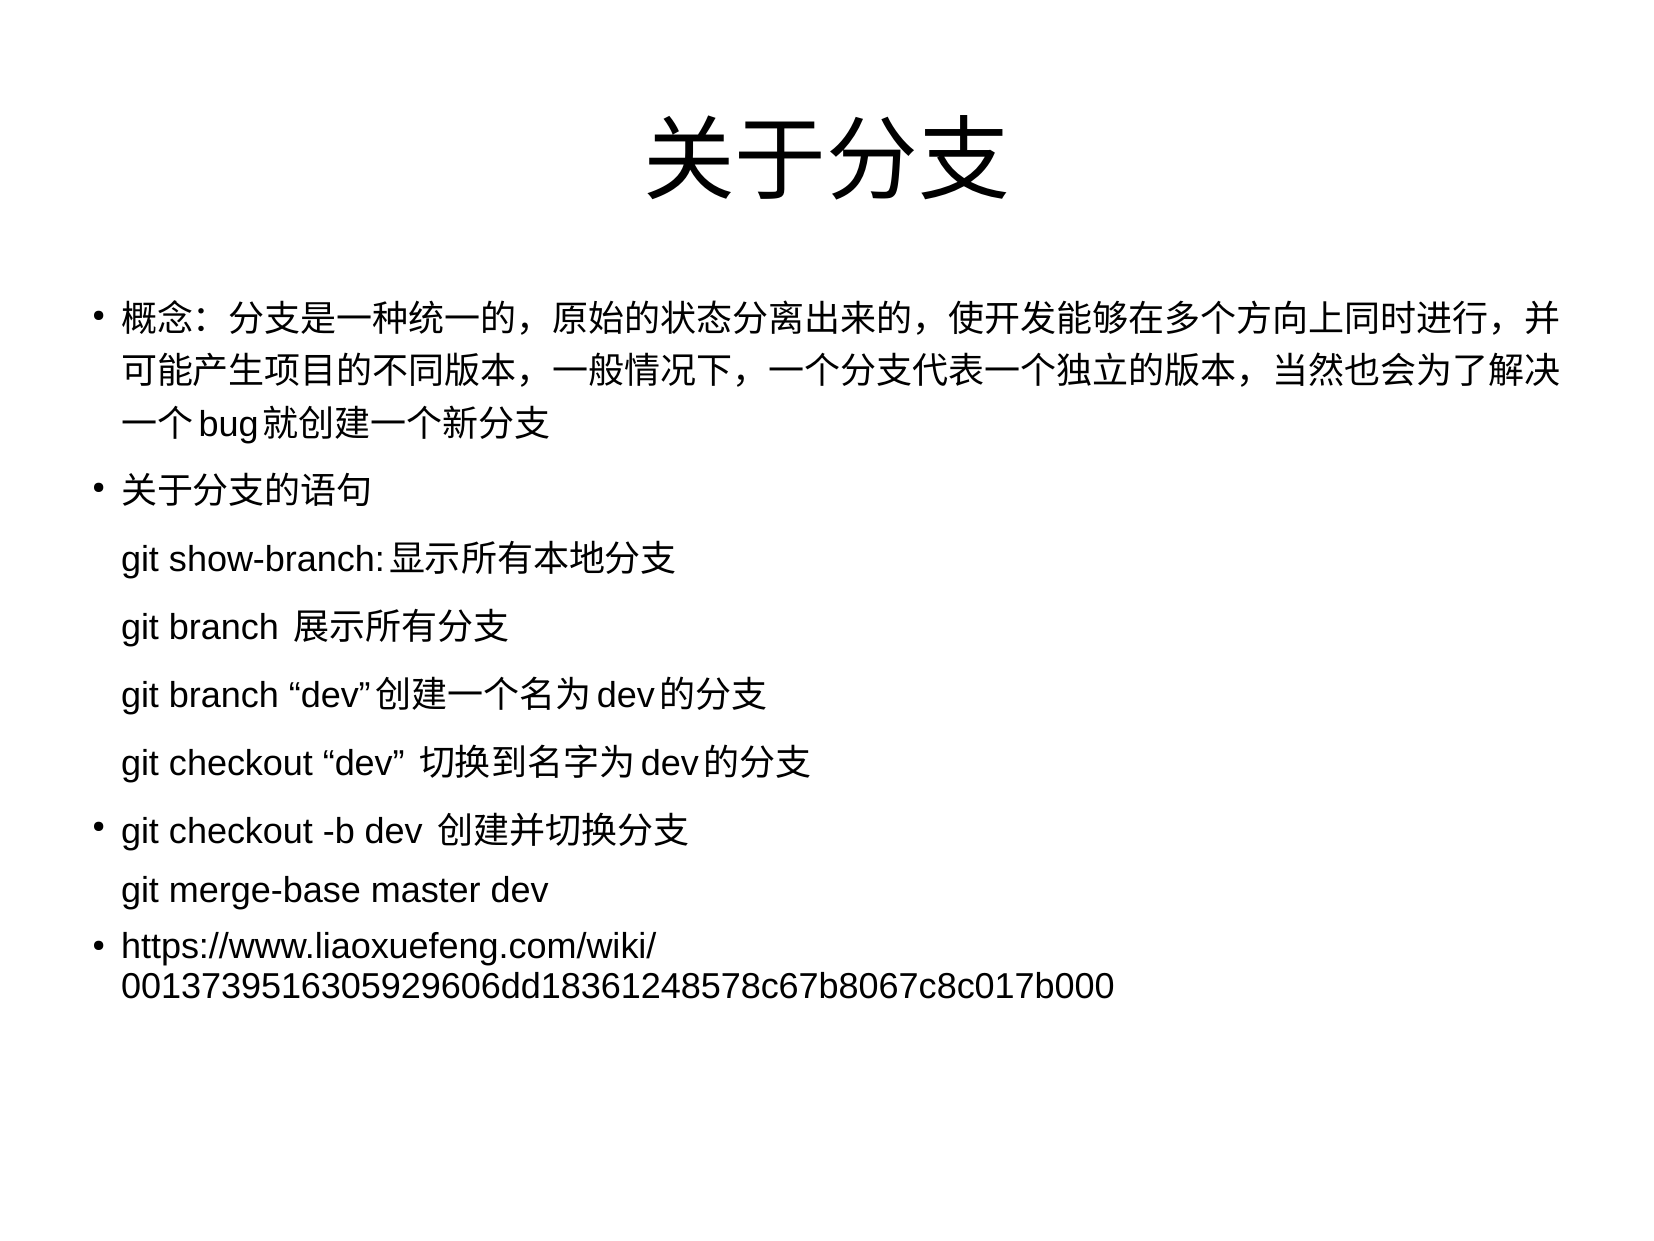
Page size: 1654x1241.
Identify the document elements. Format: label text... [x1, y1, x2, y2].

title 关于分支 [82, 49, 1571, 257]
list 概念：分支是一种统一的，原始的状态分离出来的，使开发能够在多个方向上同时进行，并可能产生项目的不同版本，一般情况下，一个分支代表一个独立的版本，当然也会为了解决一个bug就创建一个新分支 关于分支的语句 git show-branch:显示所有本地分支 git branch 展示所有分支 git branch “dev”创建一个名为dev的分支 git checkout “dev” 切换到名字为dev的分支 git checkout -b dev 创建并切换分支 git merge-base master dev https://www.liaoxuefeng.com/wiki/0013739516305929606dd18361248578c67b8067c8c017b000 [82, 290, 1571, 1010]
